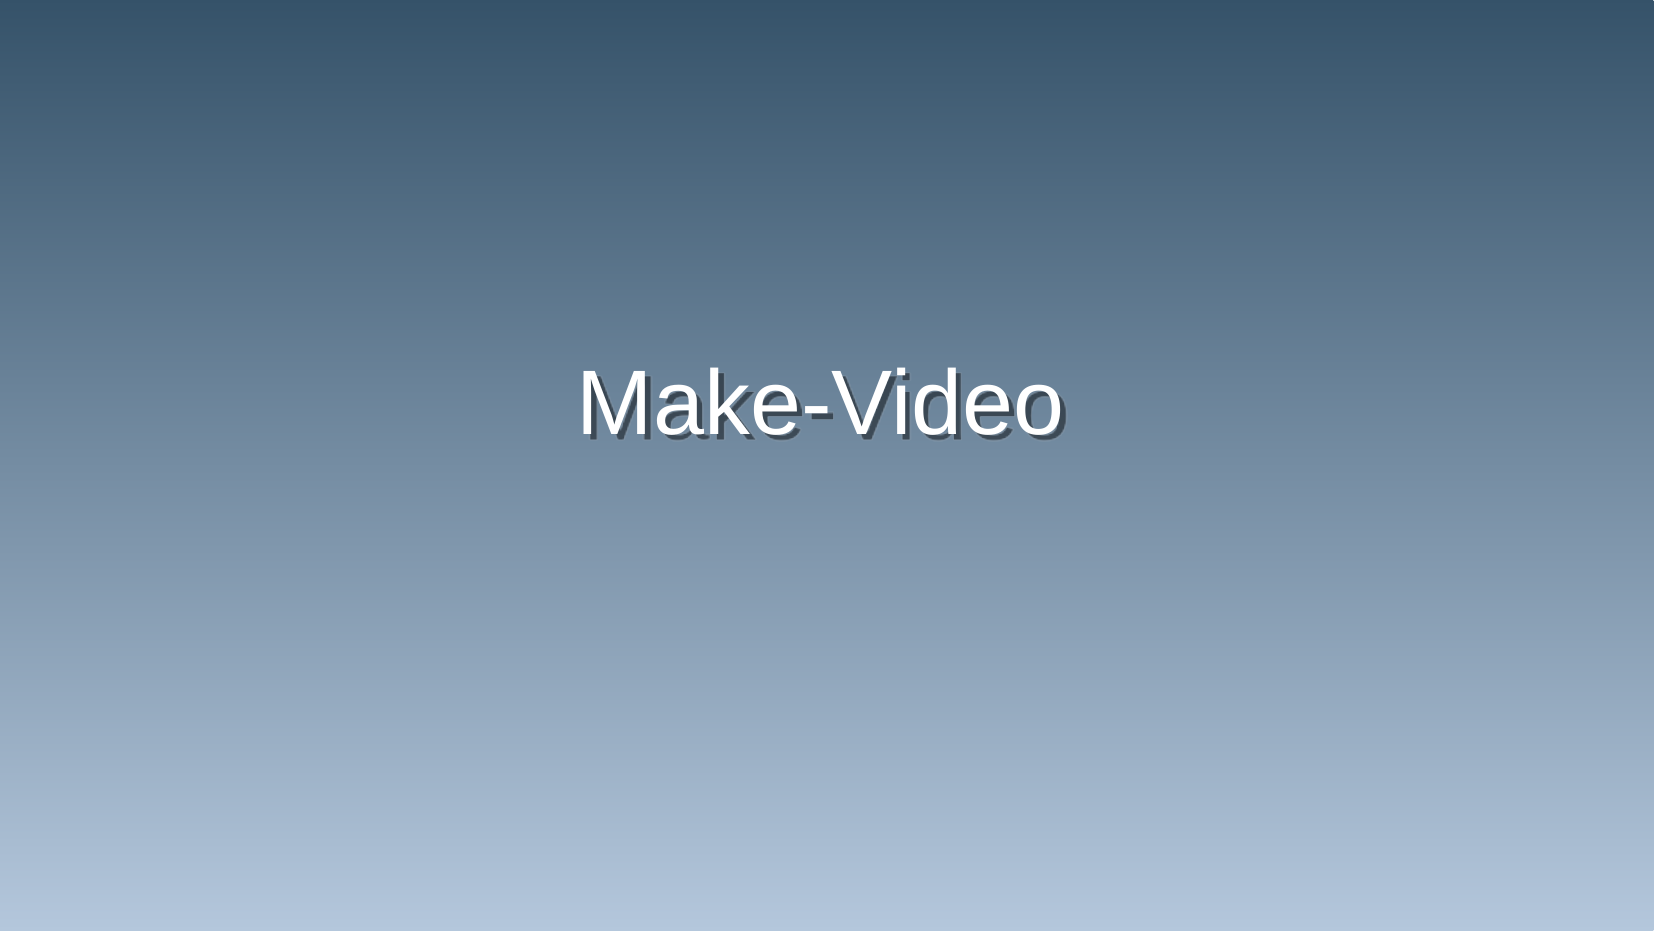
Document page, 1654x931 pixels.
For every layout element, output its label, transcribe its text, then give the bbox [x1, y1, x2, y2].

title Make-Video [76, 324, 1565, 481]
